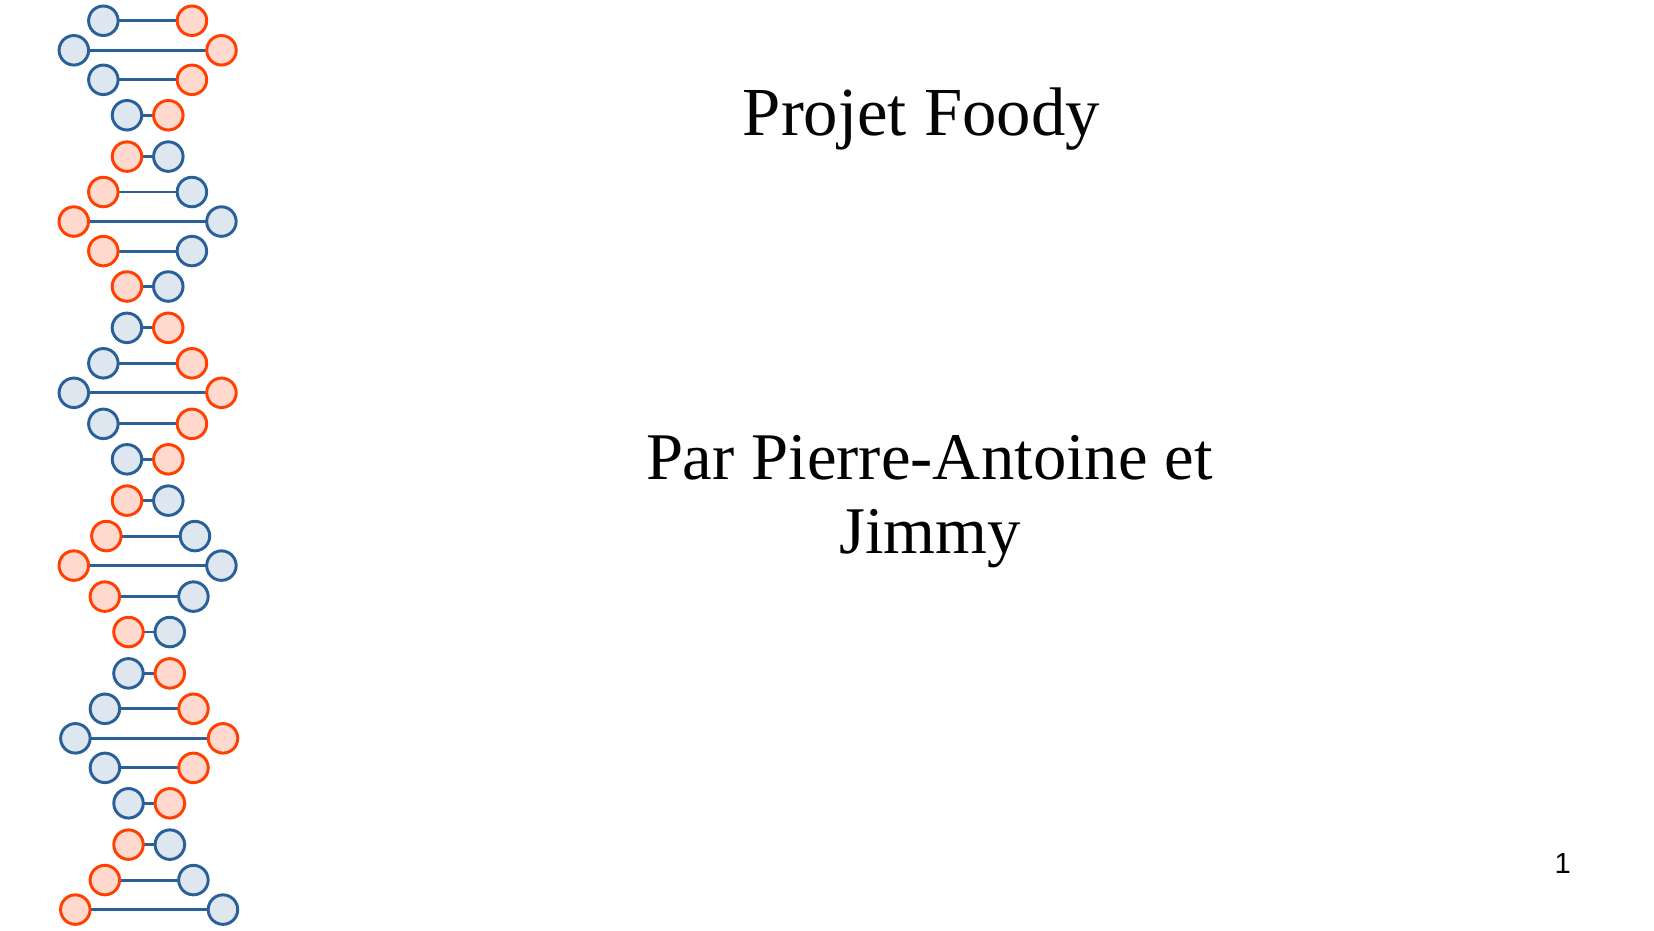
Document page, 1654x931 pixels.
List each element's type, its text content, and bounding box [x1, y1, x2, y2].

title Projet Foody [265, 35, 1595, 189]
subtitle Par Pierre-Antoine et Jimmy [265, 224, 1595, 764]
